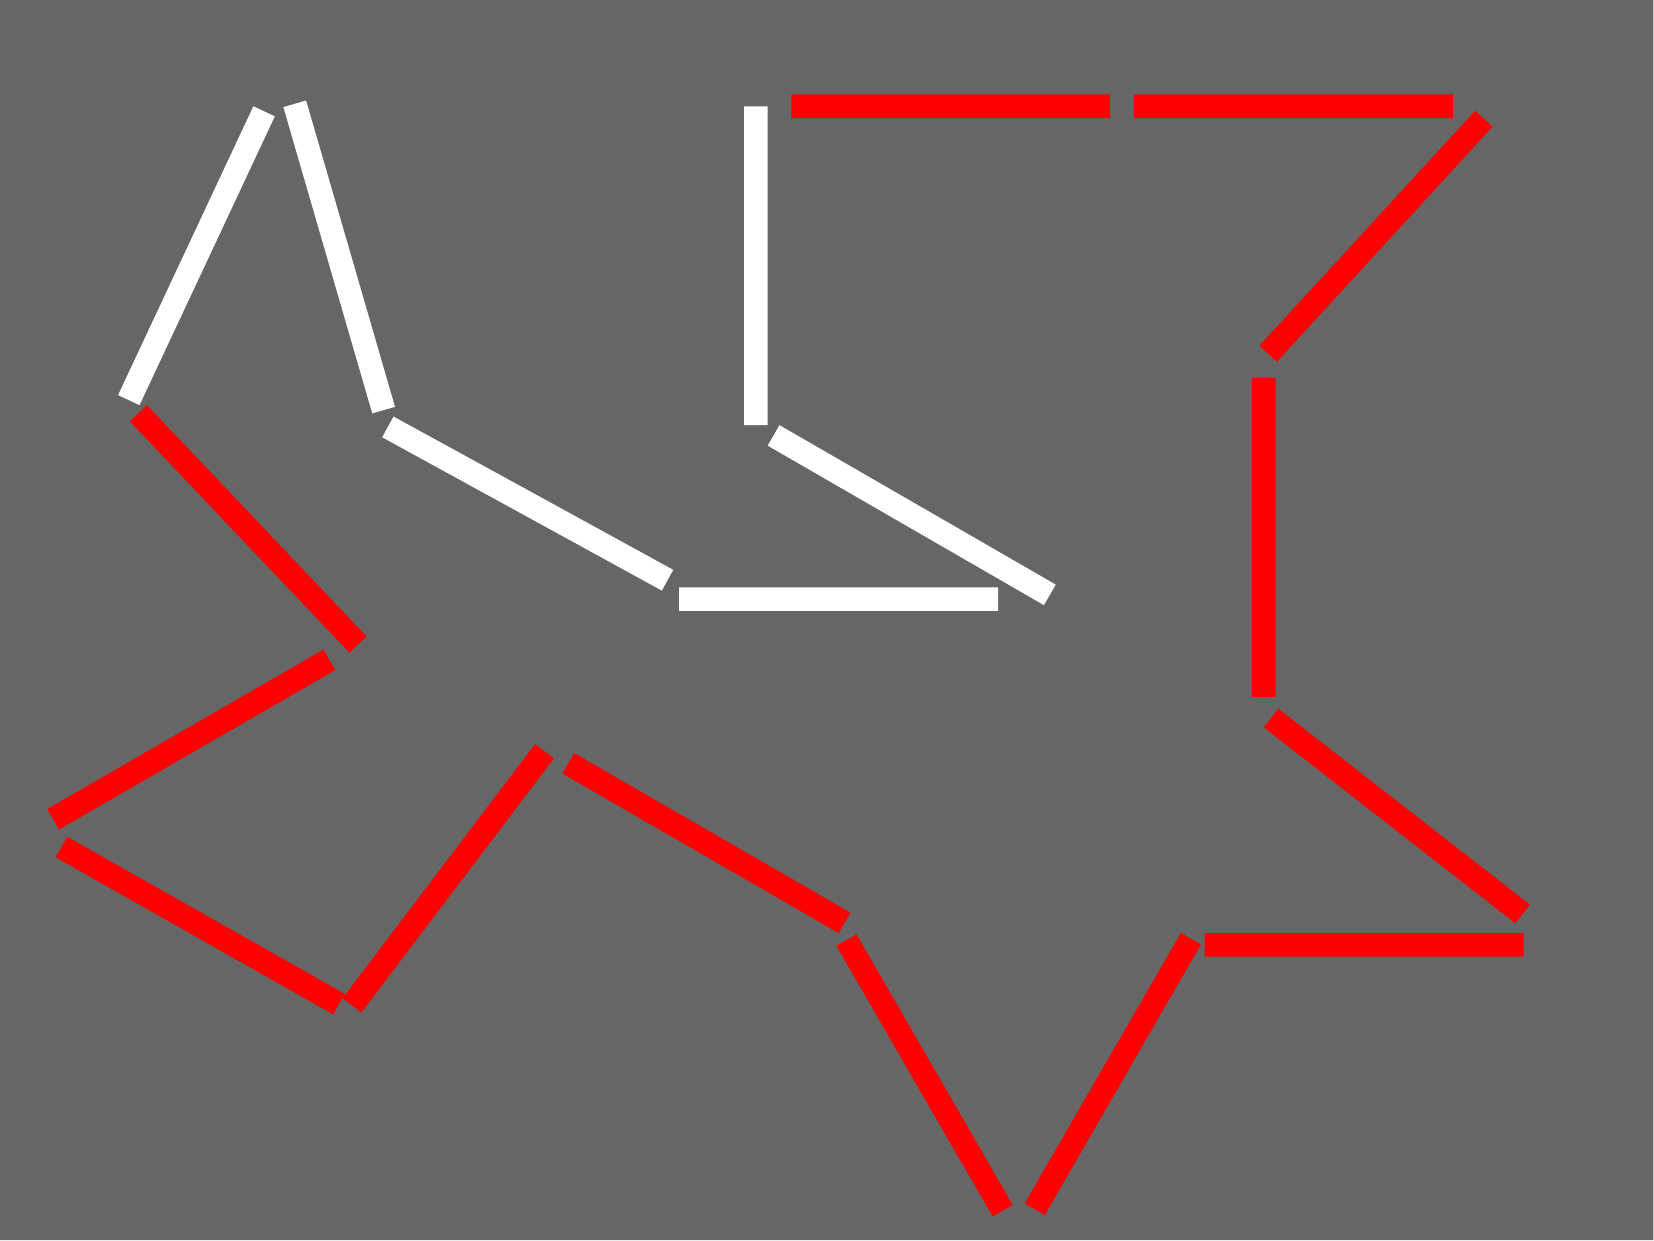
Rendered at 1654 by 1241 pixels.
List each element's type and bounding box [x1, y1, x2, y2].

text_box [0, 0, 1654, 1241]
